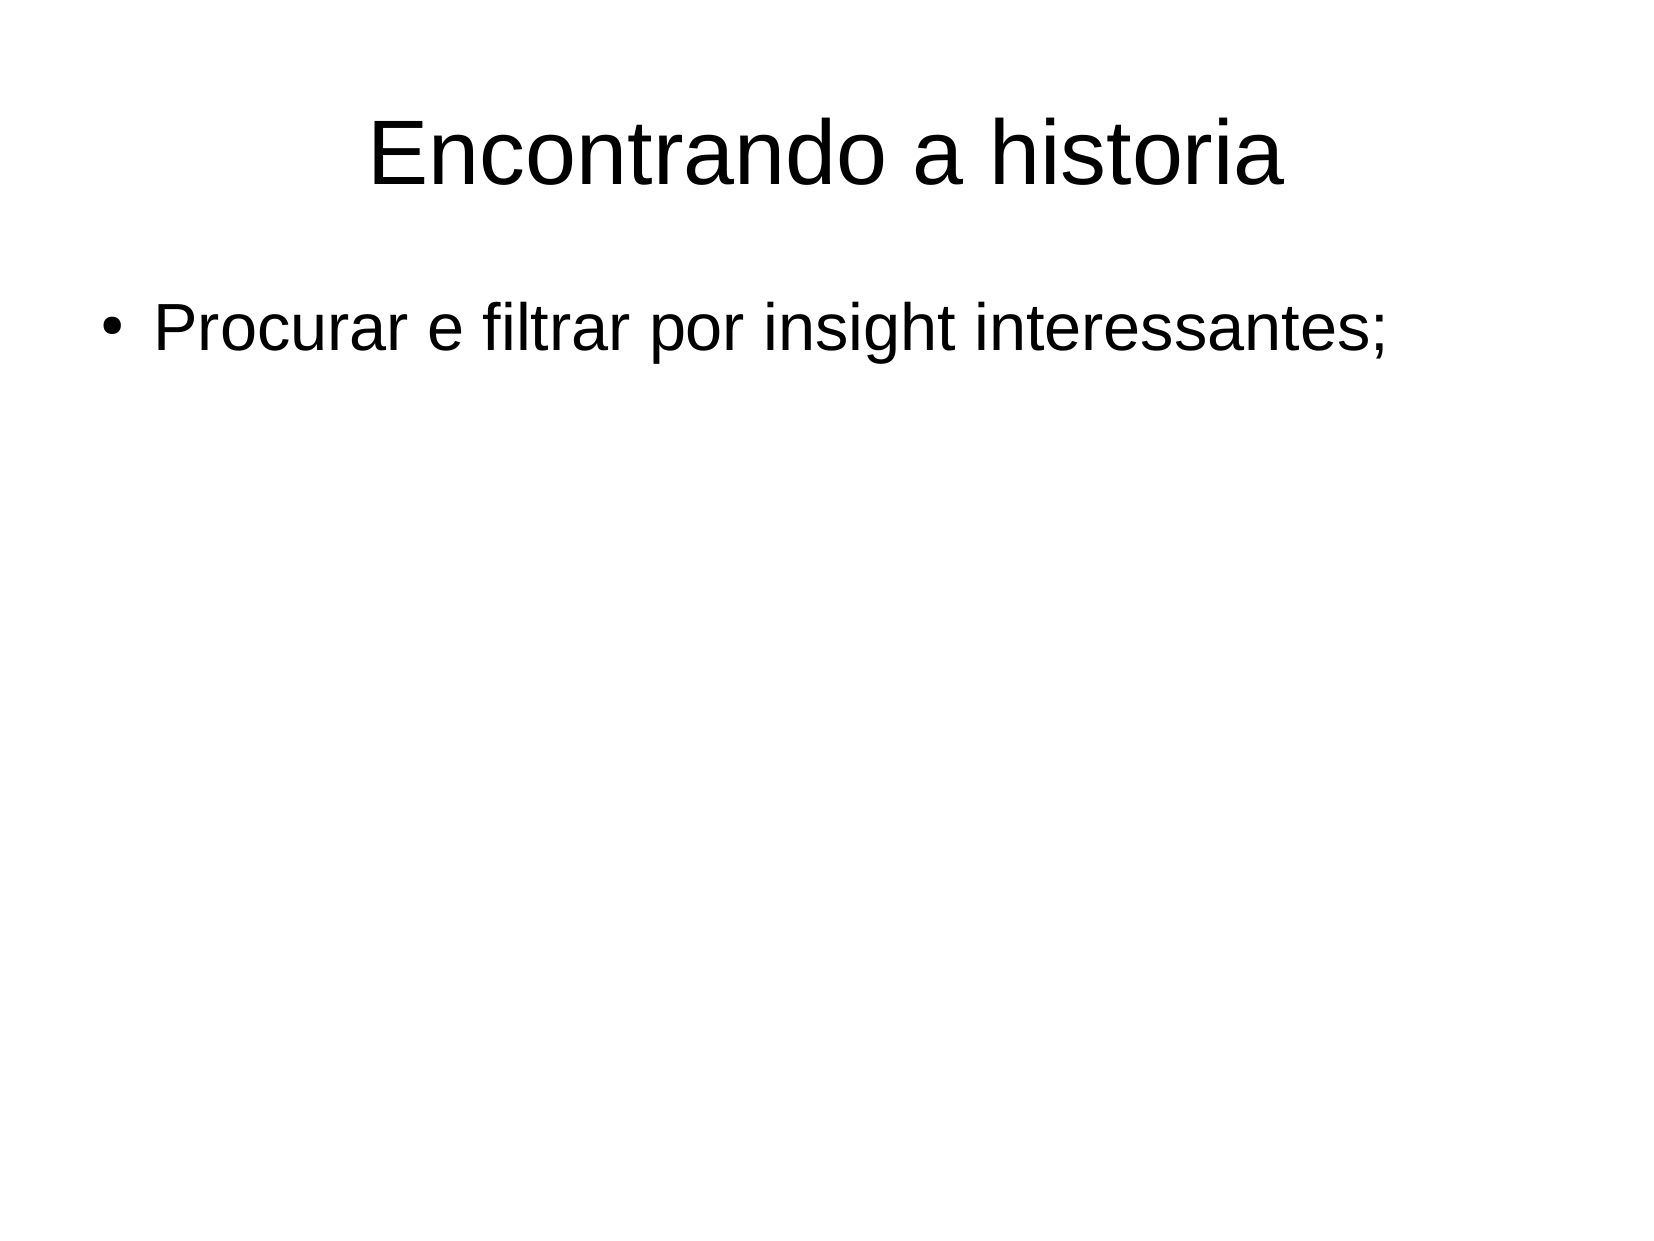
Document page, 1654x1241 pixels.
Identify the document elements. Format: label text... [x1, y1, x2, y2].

title Encontrando a historia [82, 49, 1571, 257]
list Procurar e filtrar por insight interessantes; [82, 290, 1571, 1010]
